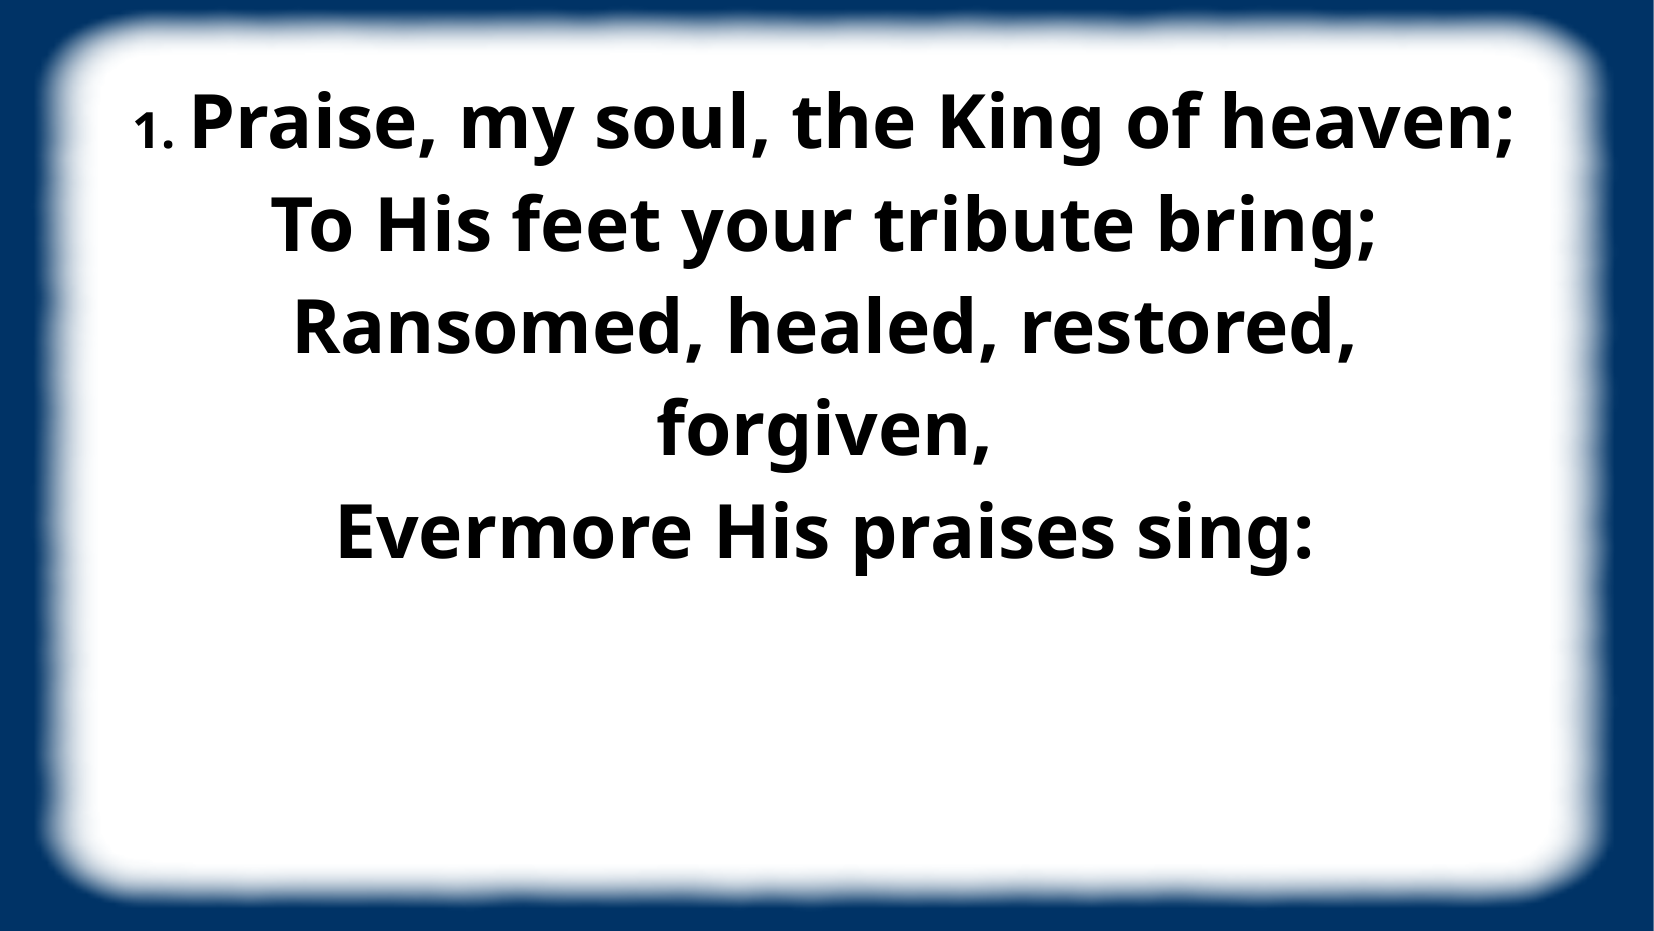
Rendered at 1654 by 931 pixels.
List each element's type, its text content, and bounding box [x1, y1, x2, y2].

picture [0, 0, 1654, 931]
text_box 1. Praise, my soul, the King of heaven; To His feet your tribute bring; Ransomed, healed, restored, forgiven, Evermore His praises sing: [105, 61, 1546, 496]
